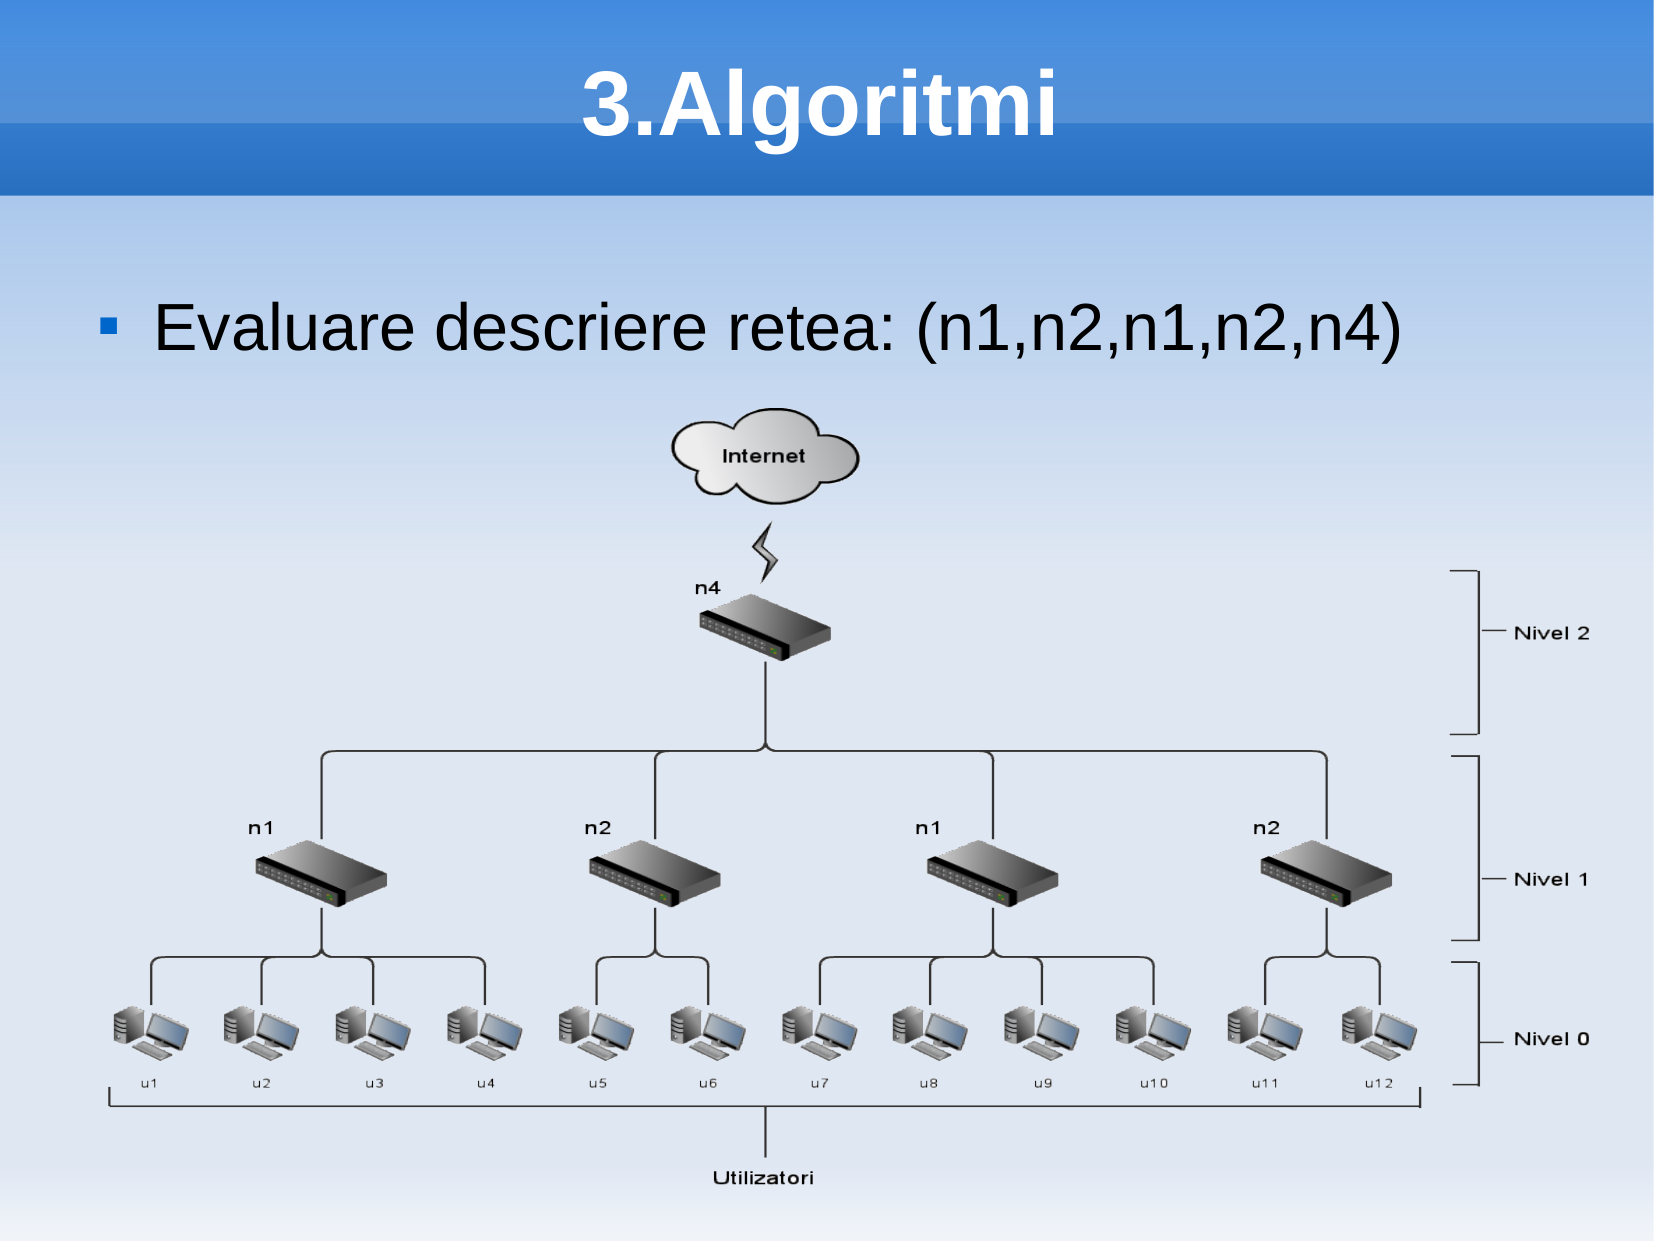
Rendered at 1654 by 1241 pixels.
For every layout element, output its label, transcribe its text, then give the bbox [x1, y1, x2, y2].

picture [0, 0, 1654, 1241]
list Evaluare descriere retea: (n1,n2,n1,n2,n4) [82, 290, 1571, 374]
title 3.Algoritmi [76, 0, 1565, 208]
